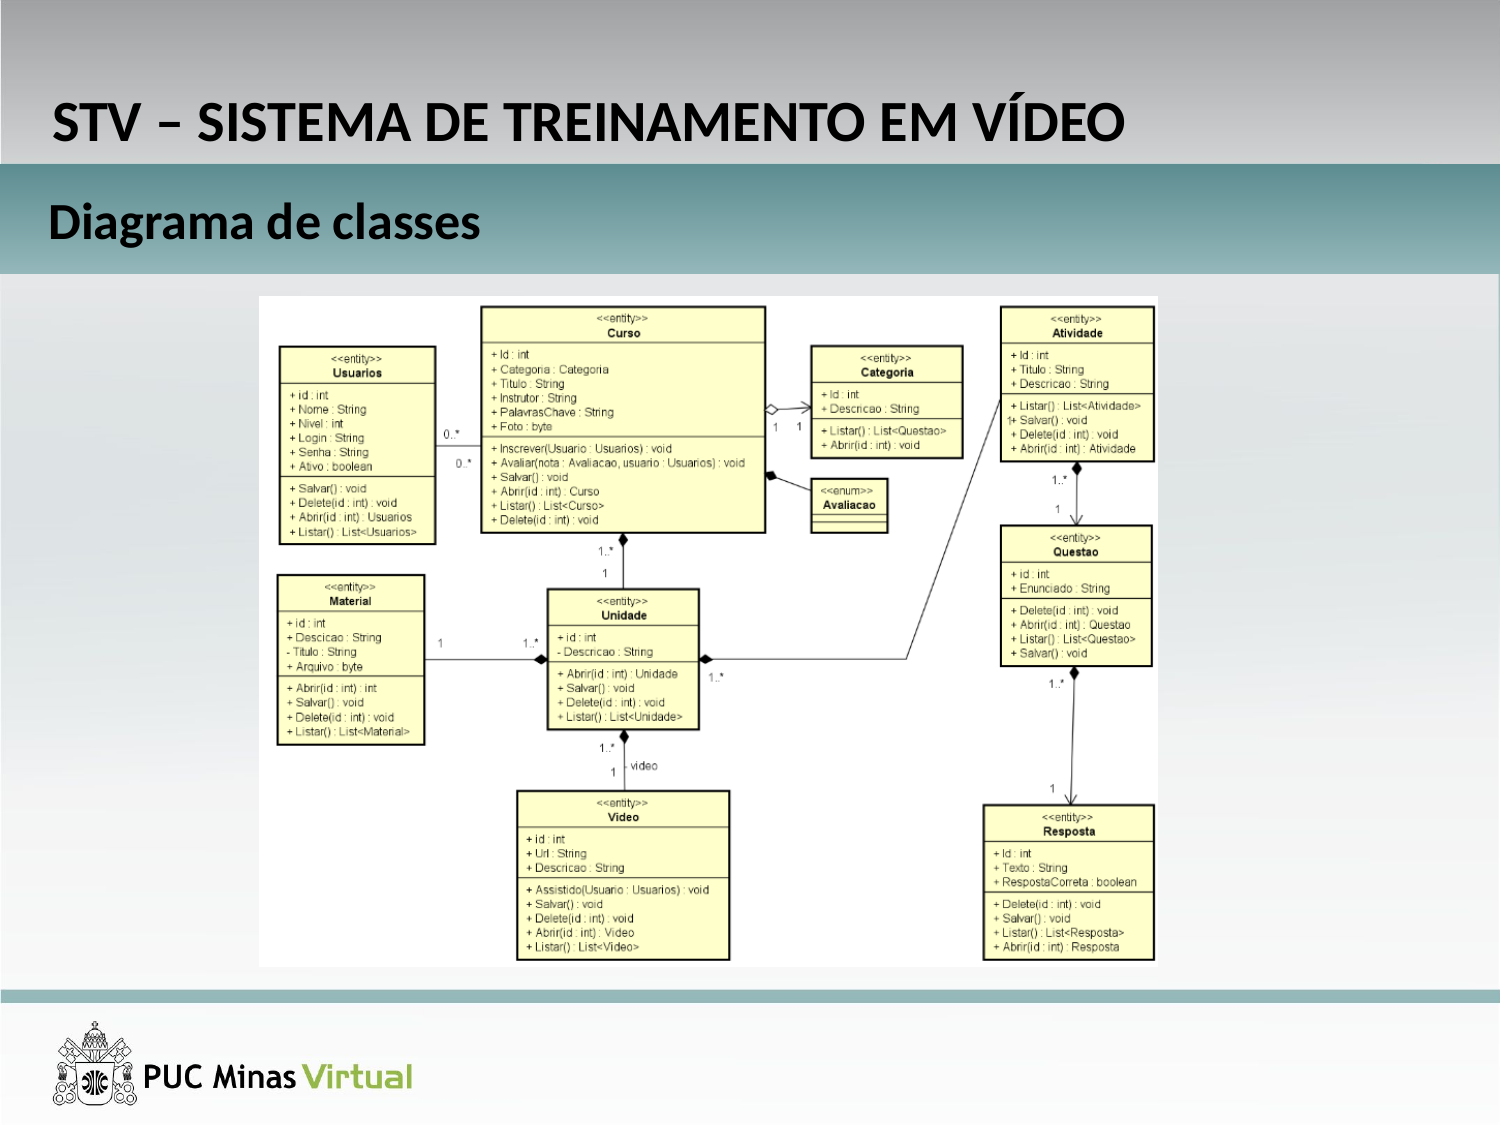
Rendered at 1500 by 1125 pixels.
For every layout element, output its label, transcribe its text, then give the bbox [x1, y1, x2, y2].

picture [0, 274, 1500, 1125]
picture [0, 0, 1500, 164]
text_box Diagrama de classes [33, 180, 1467, 258]
text_box [0, 164, 1500, 274]
text_box STV – SISTEMA DE TREINAMENTO EM VÍDEO [37, 75, 1486, 161]
